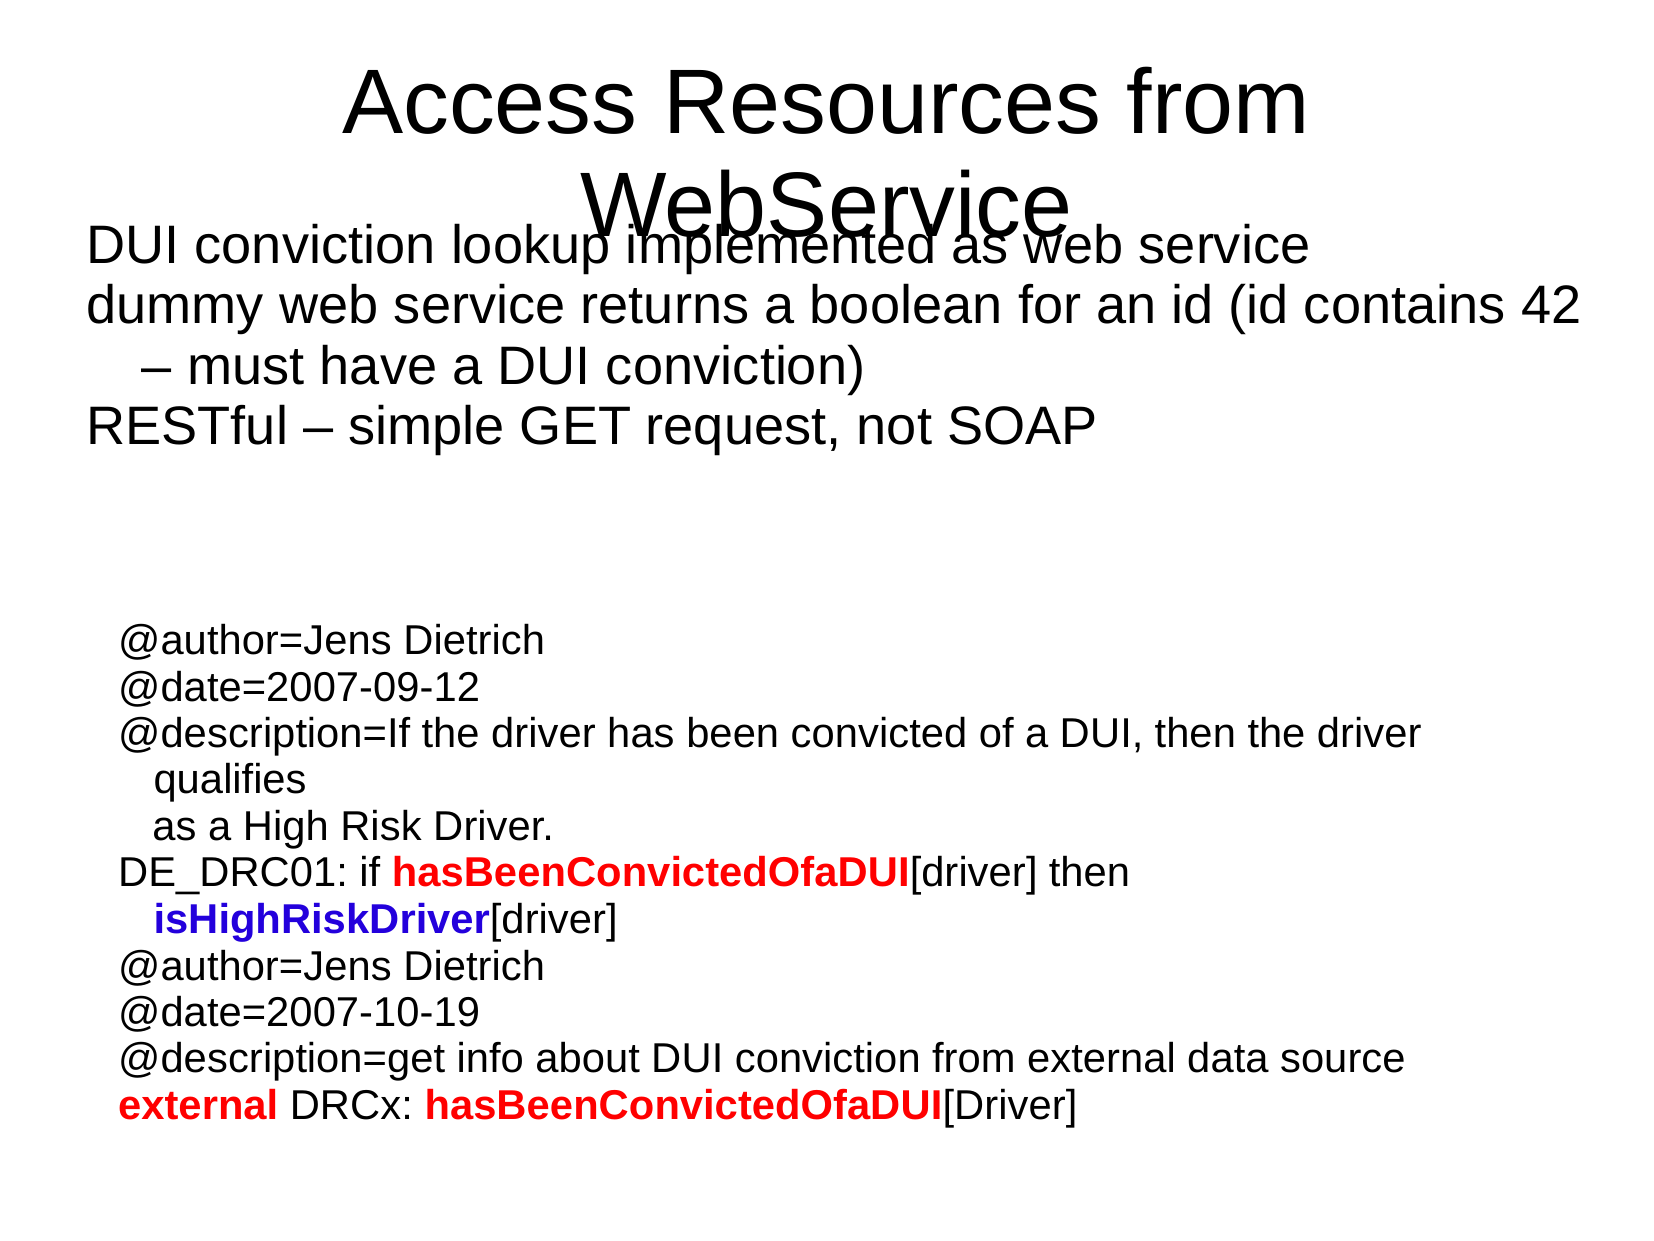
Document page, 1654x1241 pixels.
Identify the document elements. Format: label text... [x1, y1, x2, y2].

subtitle @author=Jens Dietrich @date=2007-09-12 @description=If the driver has been convicted of a DUI, then the driver qualifies as a High Risk Driver. DE_DRC01: if hasBeenConvictedOfaDUI[driver] then isHighRiskDriver[driver] @author=Jens Dietrich @date=2007-10-19 @description=get info about DUI conviction from external data source external DRCx: hasBeenConvictedOfaDUI[Driver] [82, 544, 1571, 1216]
text_box DUI conviction lookup implemented as web service dummy web service returns a boolean for an id (id contains 42 – must have a DUI conviction) RESTful – simple GET request, not SOAP [71, 206, 1625, 544]
title Access Resources from WebService [82, 56, 1571, 206]
